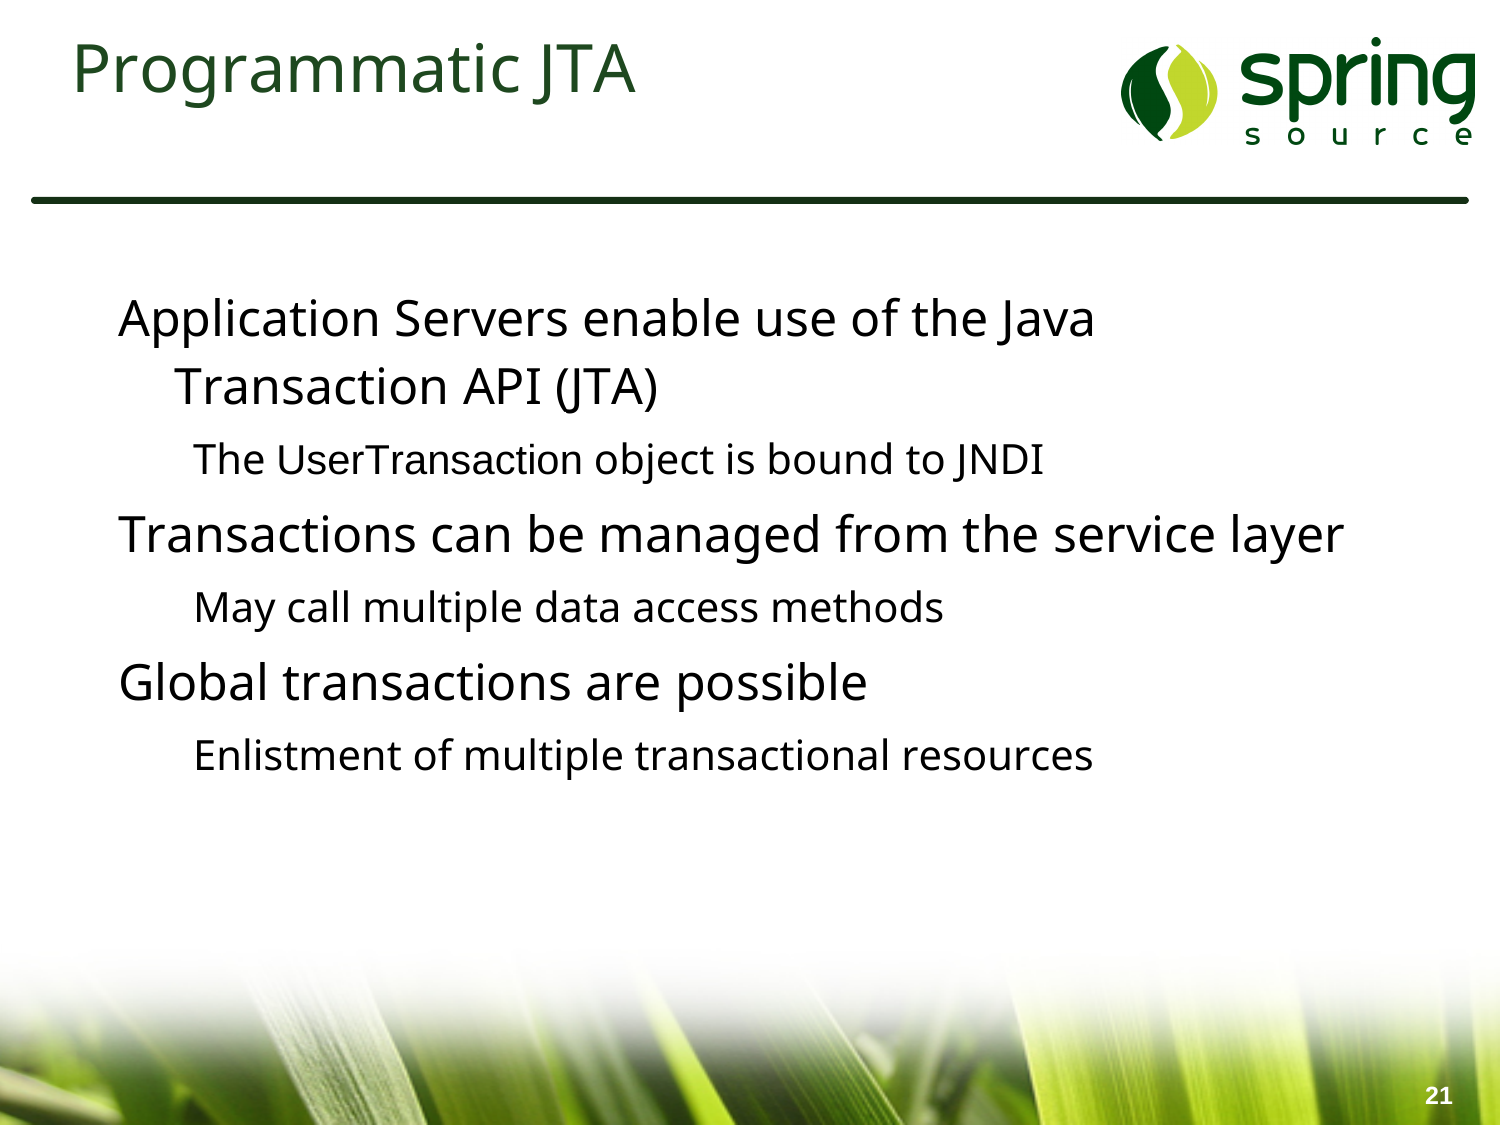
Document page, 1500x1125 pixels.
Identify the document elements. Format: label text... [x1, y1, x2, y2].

picture [1121, 37, 1475, 145]
picture [0, 944, 1500, 1125]
list Application Servers enable use of the Java Transaction API (JTA) The UserTransaction object is bound to JNDI Transactions can be managed from the service layer May call multiple data access methods Global transactions are possible Enlistment of multiple transactional resources [103, 275, 1394, 938]
title Programmatic JTA [56, 13, 1089, 176]
